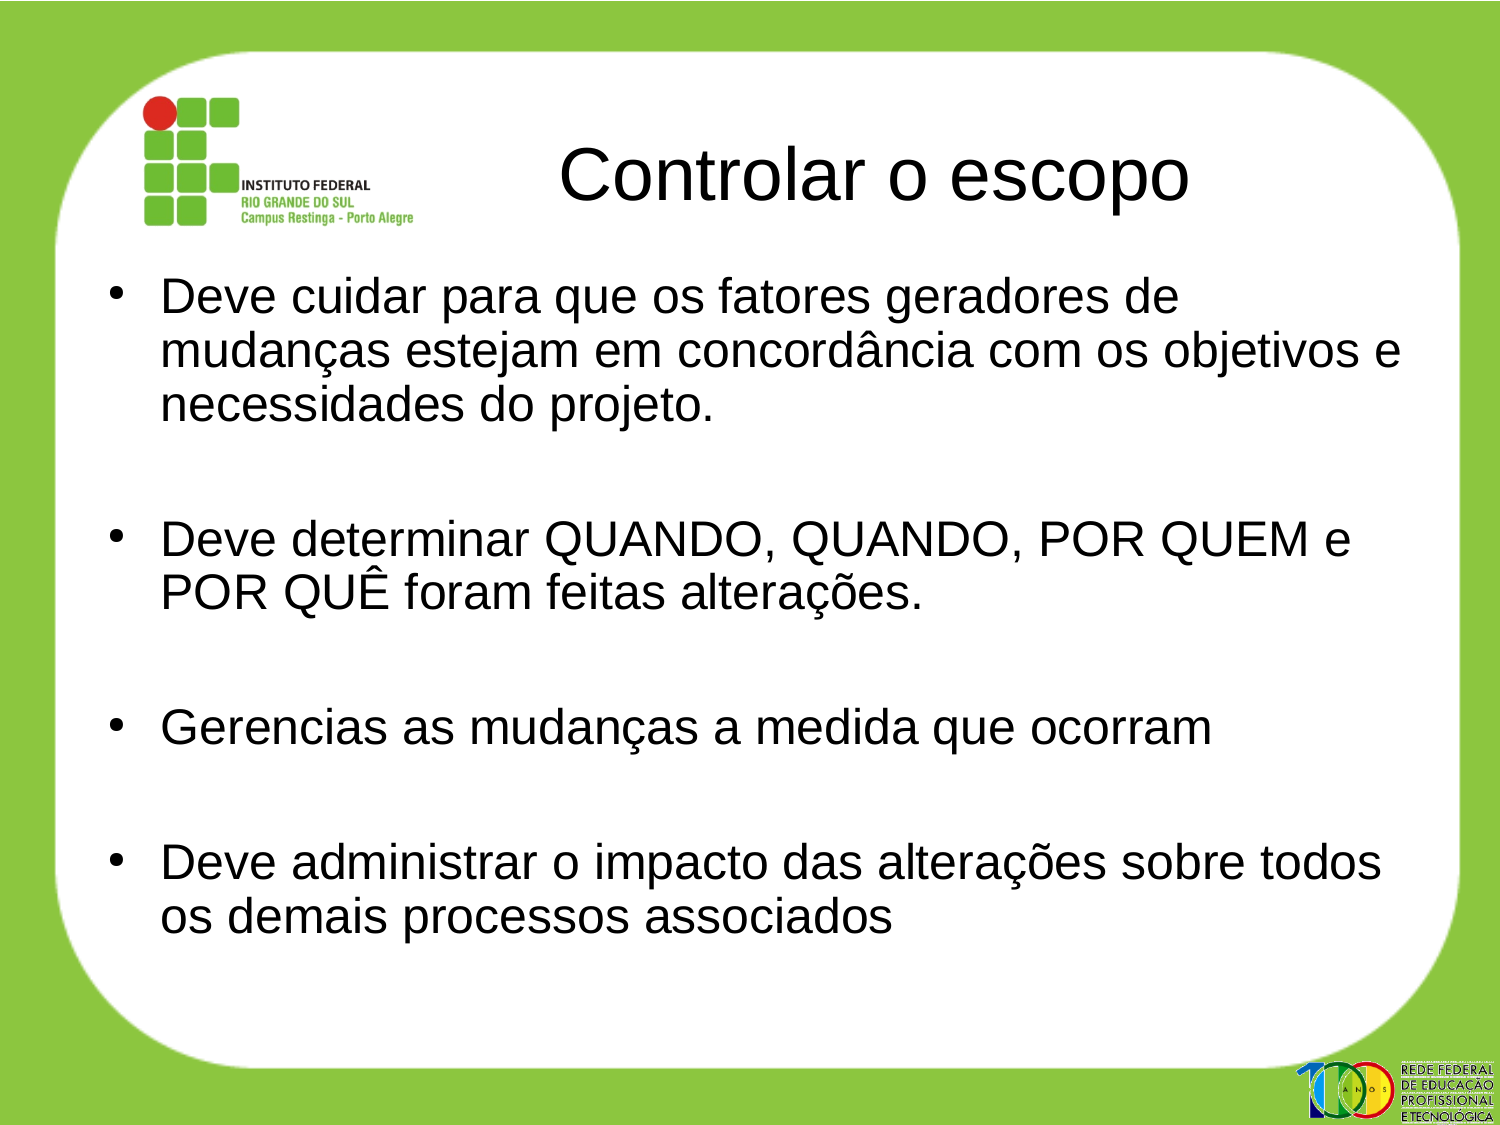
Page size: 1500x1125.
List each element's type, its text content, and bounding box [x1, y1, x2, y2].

list Deve cuidar para que os fatores geradores de mudanças estejam em concordância com os objetivos e necessidades do projeto. Deve determinar QUANDO, QUANDO, POR QUEM e POR QUÊ foram feitas alterações. Gerencias as mudanças a medida que ocorram Deve administrar o impacto das alterações sobre todos os demais processos associados [75, 262, 1426, 1035]
title Controlar o escopo [507, 35, 1500, 223]
picture [0, 1, 1500, 1125]
